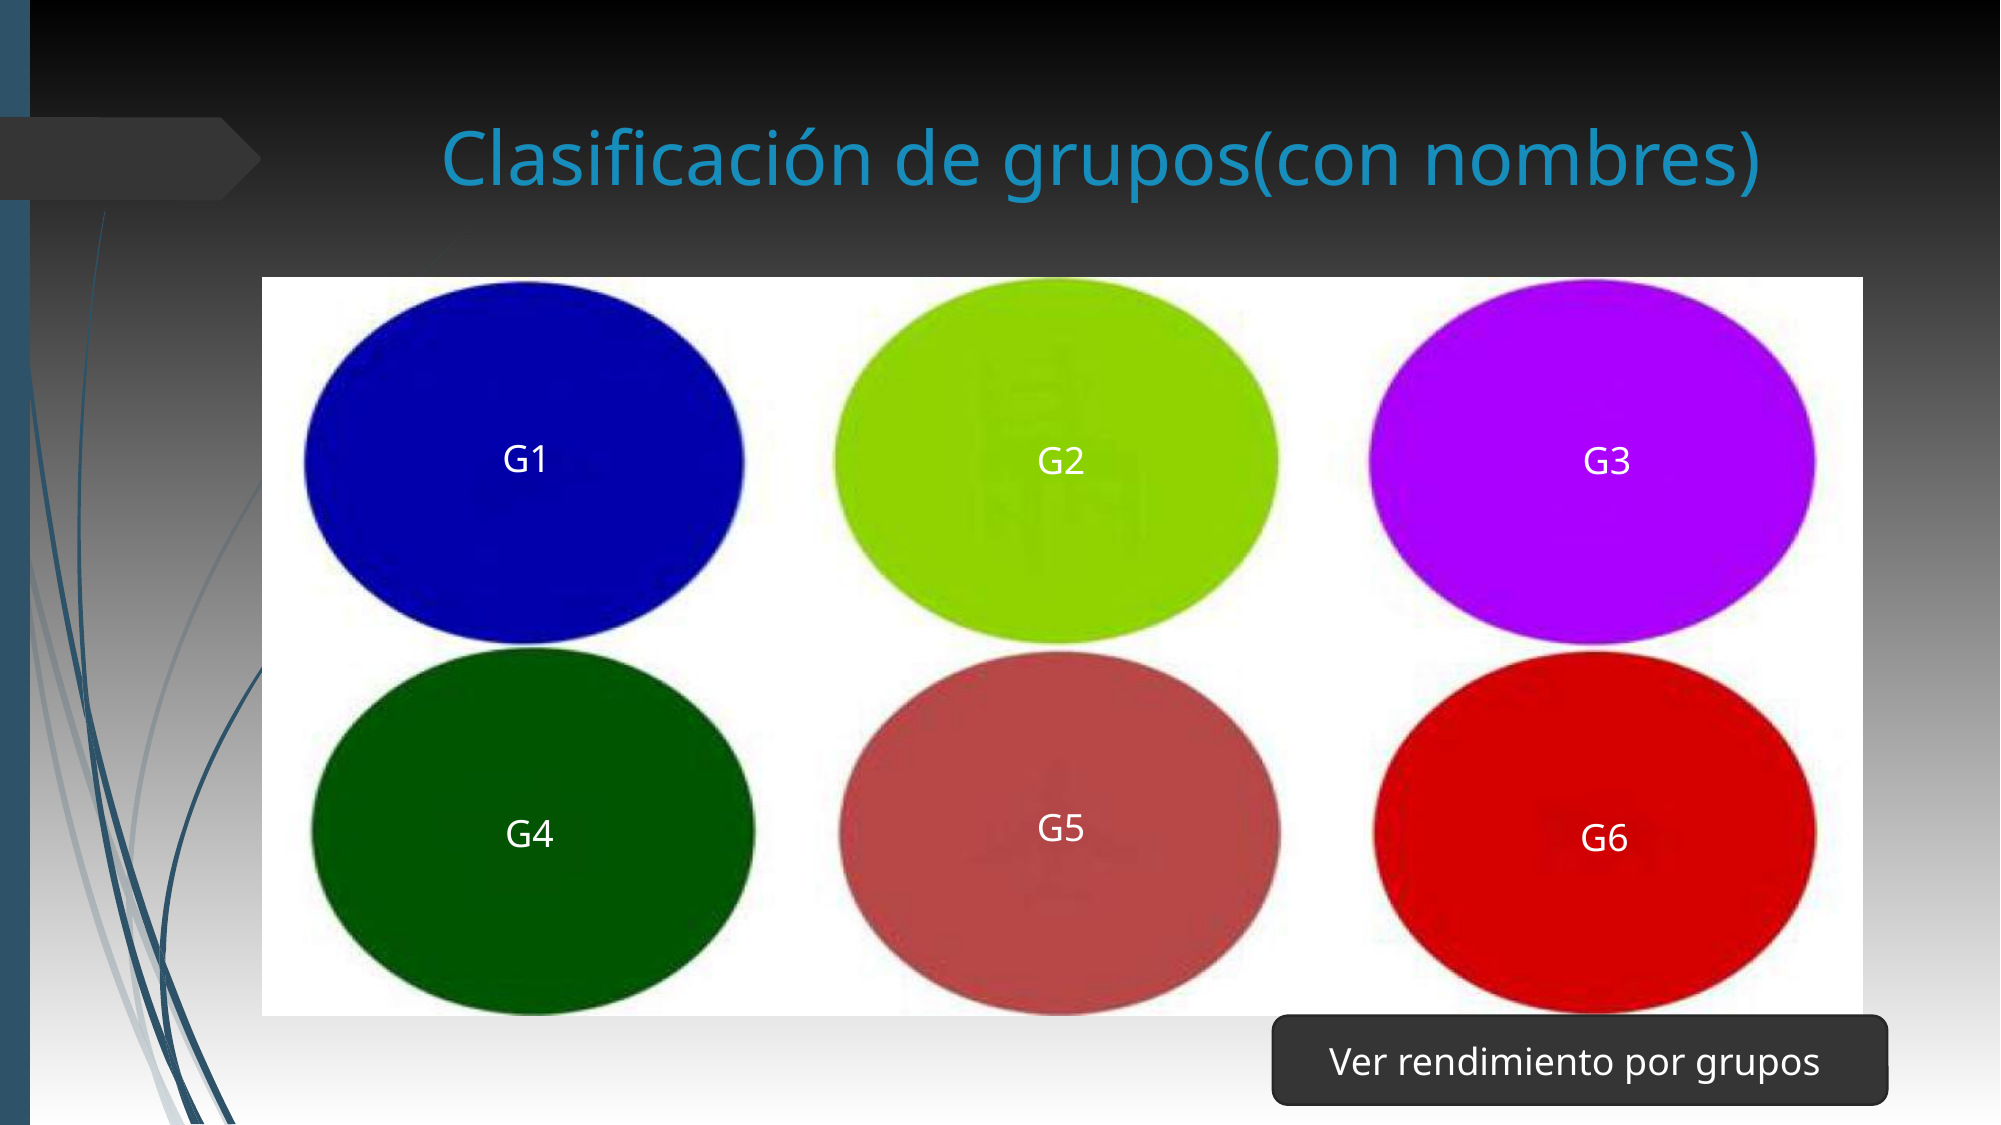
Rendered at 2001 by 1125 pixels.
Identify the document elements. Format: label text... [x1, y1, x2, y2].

title Clasificación de grupos(con nombres) [425, 102, 1888, 313]
text_box G3 [1567, 429, 1647, 490]
text_box Ver rendimiento por grupos [1272, 1015, 1888, 1105]
text_box G1 [487, 427, 689, 488]
text_box G6 [1565, 806, 1644, 867]
text_box G2 [1022, 429, 1101, 490]
picture [262, 277, 1863, 1016]
text_box G4 [490, 802, 569, 863]
text_box G5 [1022, 796, 1101, 857]
